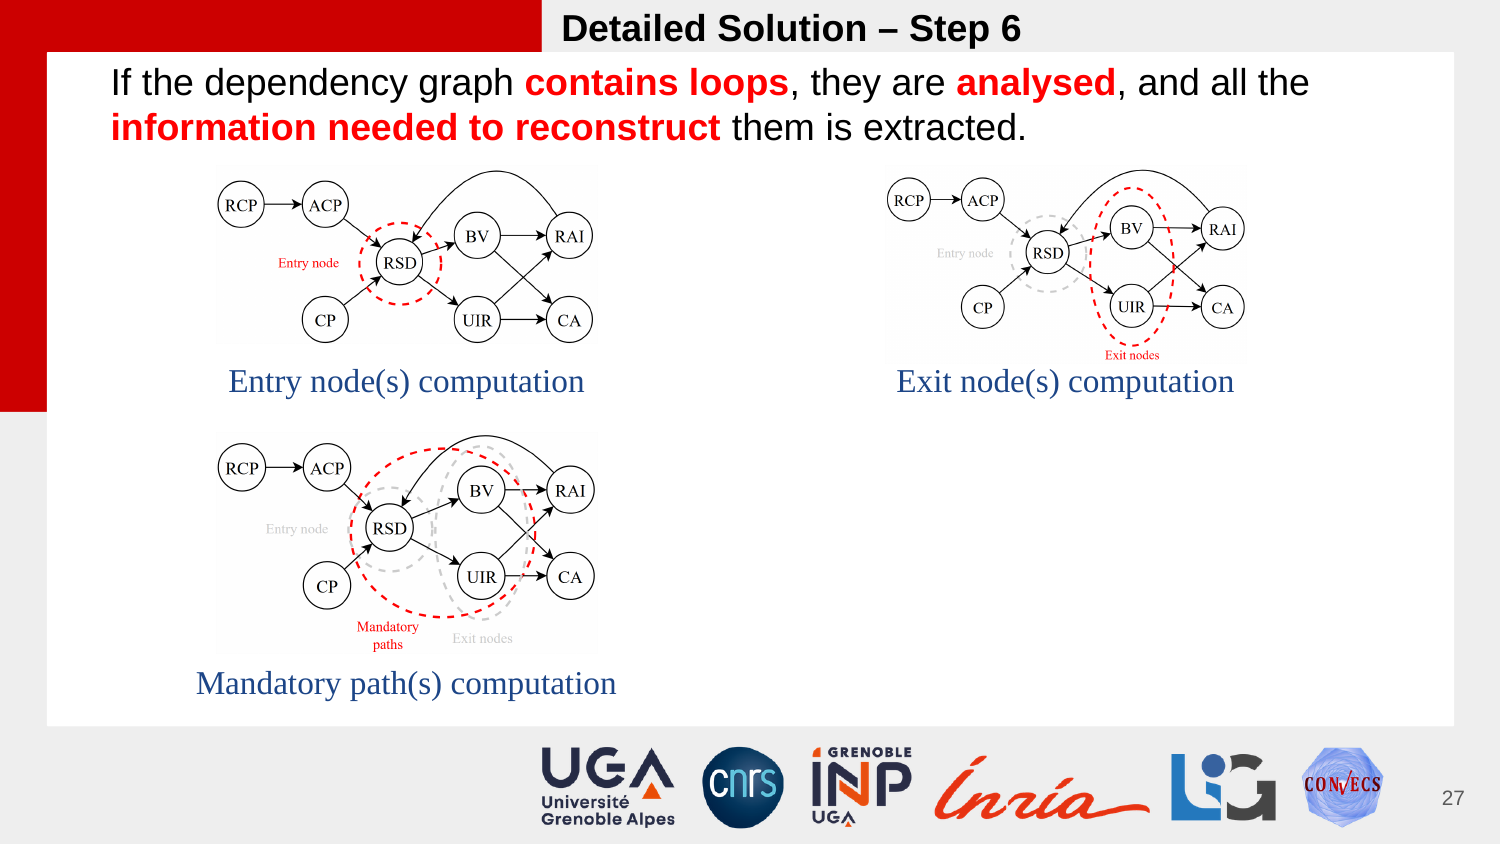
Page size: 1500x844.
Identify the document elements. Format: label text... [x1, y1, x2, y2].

picture [0, 0, 1500, 844]
slide_number <numéro> [1389, 764, 1480, 830]
text_box Mandatory path(s) computation [171, 654, 643, 709]
text_box Entry node(s) computation [184, 352, 629, 407]
text_box Exit node(s) computation [843, 352, 1288, 407]
text_box If the dependency graph contains loops, they are analysed, and all the information needed to reconstruct them is extracted. [95, 54, 1405, 212]
text_box Detailed Solution – Step 6 [546, 0, 1441, 55]
